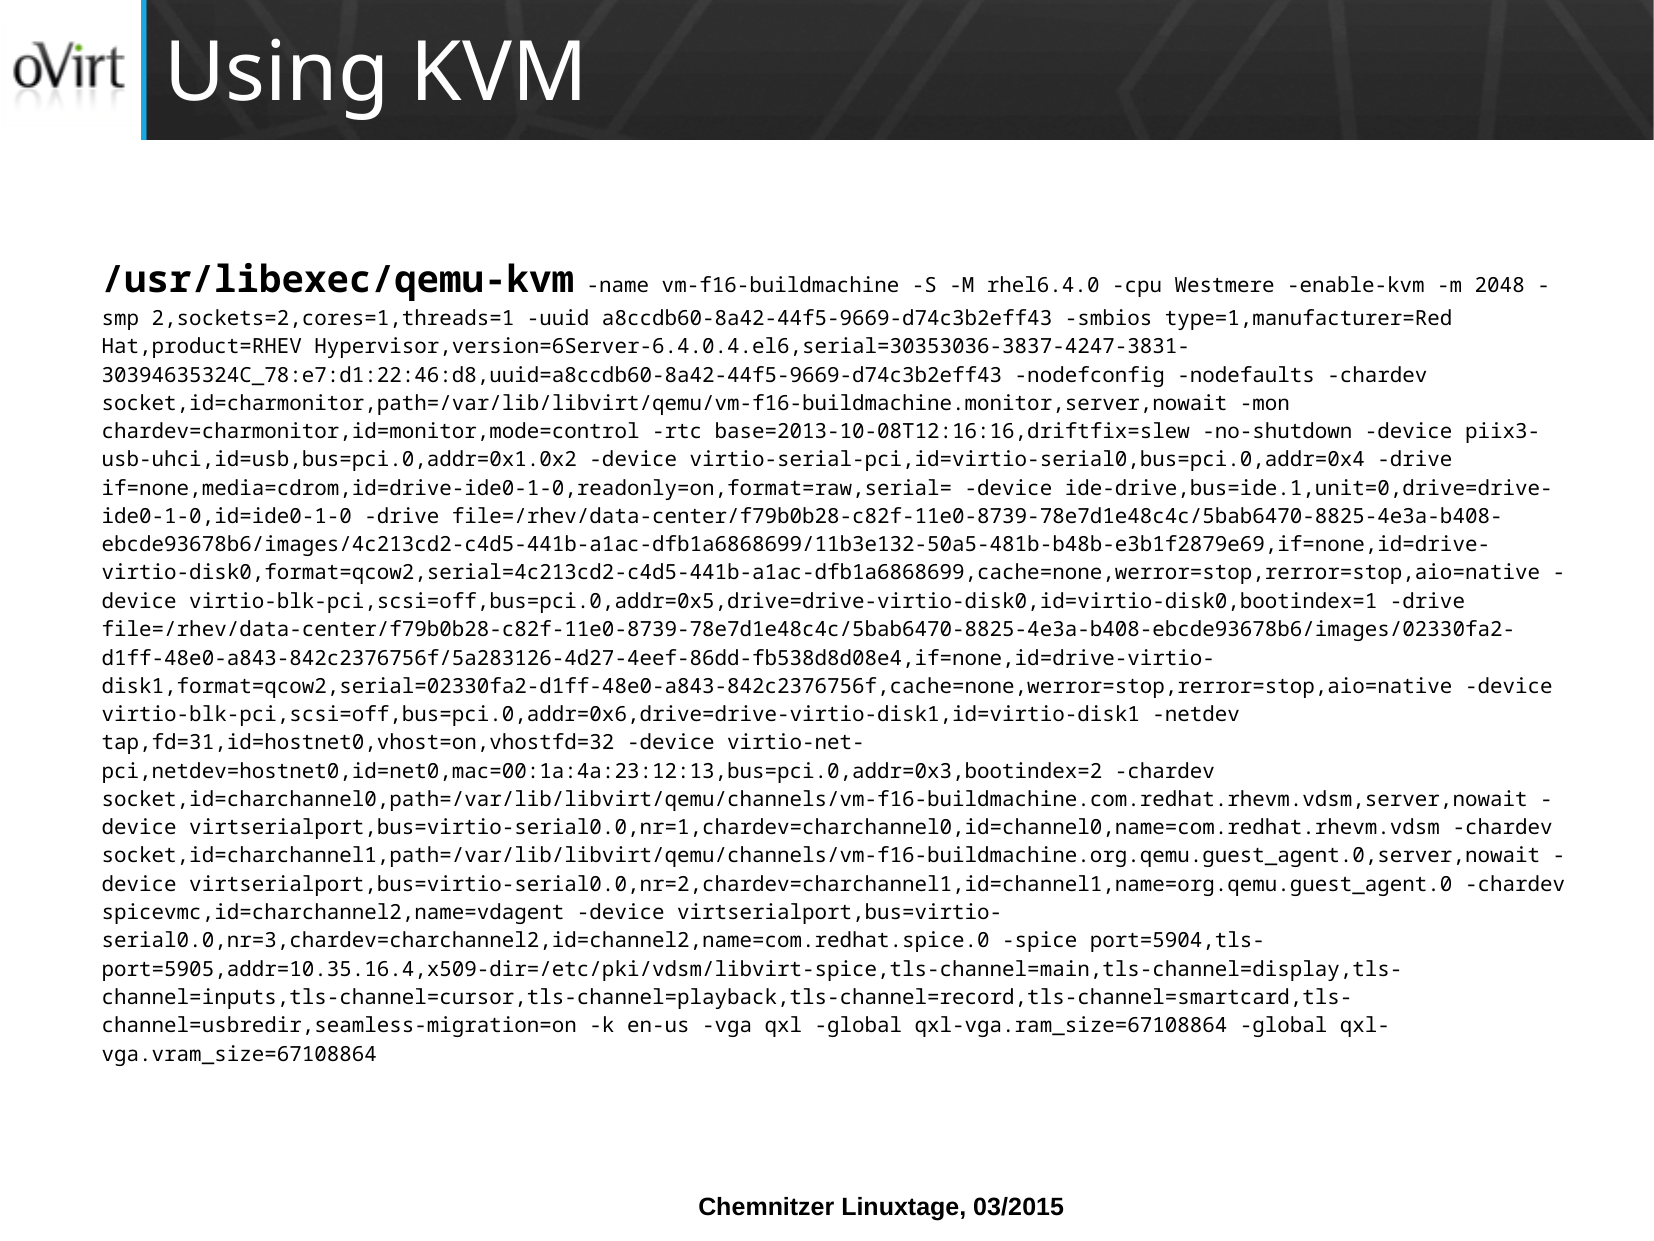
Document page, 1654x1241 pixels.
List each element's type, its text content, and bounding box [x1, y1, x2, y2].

picture [0, 0, 1654, 140]
text_box /usr/libexec/qemu-kvm -name vm-f16-buildmachine -S -M rhel6.4.0 -cpu Westmere -enable-kvm -m 2048 -smp 2,sockets=2,cores=1,threads=1 -uuid a8ccdb60-8a42-44f5-9669-d74c3b2eff43 -smbios type=1,manufacturer=Red Hat,product=RHEV Hypervisor,version=6Server-6.4.0.4.el6,serial=30353036-3837-4247-3831-30394635324C_78:e7:d1:22:46:d8,uuid=a8ccdb60-8a42-44f5-9669-d74c3b2eff43 -nodefconfig -nodefaults -chardev socket,id=charmonitor,path=/var/lib/libvirt/qemu/vm-f16-buildmachine.monitor,server,nowait -mon chardev=charmonitor,id=monitor,mode=control -rtc base=2013-10-08T12:16:16,driftfix=slew -no-shutdown -device piix3-usb-uhci,id=usb,bus=pci.0,addr=0x1.0x2 -device virtio-serial-pci,id=virtio-serial0,bus=pci.0,addr=0x4 -drive if=none,media=cdrom,id=drive-ide0-1-0,readonly=on,format=raw,serial= -device ide-drive,bus=ide.1,unit=0,drive=drive-ide0-1-0,id=ide0-1-0 -drive file=/rhev/data-center/f79b0b28-c82f-11e0-8739-78e7d1e48c4c/5bab6470-8825-4e3a-b408-ebcde93678b6/images/4c213cd2-c4d5-441b-a1ac-dfb1a6868699/11b3e132-50a5-481b-b48b-e3b1f2879e69,if=none,id=drive-virtio-disk0,format=qcow2,serial=4c213cd2-c4d5-441b-a1ac-dfb1a6868699,cache=none,werror=stop,rerror=stop,aio=native -device virtio-blk-pci,scsi=off,bus=pci.0,addr=0x5,drive=drive-virtio-disk0,id=virtio-disk0,bootindex=1 -drive file=/rhev/data-center/f79b0b28-c82f-11e0-8739-78e7d1e48c4c/5bab6470-8825-4e3a-b408-ebcde93678b6/images/02330fa2-d1ff-48e0-a843-842c2376756f/5a283126-4d27-4eef-86dd-fb538d8d08e4,if=none,id=drive-virtio-disk1,format=qcow2,serial=02330fa2-d1ff-48e0-a843-842c2376756f,cache=none,werror=stop,rerror=stop,aio=native -device virtio-blk-pci,scsi=off,bus=pci.0,addr=0x6,drive=drive-virtio-disk1,id=virtio-disk1 -netdev tap,fd=31,id=hostnet0,vhost=on,vhostfd=32 -device virtio-net-pci,netdev=hostnet0,id=net0,mac=00:1a:4a:23:12:13,bus=pci.0,addr=0x3,bootindex=2 -chardev socket,id=charchannel0,path=/var/lib/libvirt/qemu/channels/vm-f16-buildmachine.com.redhat.rhevm.vdsm,server,nowait -device virtserialport,bus=virtio-serial0.0,nr=1,chardev=charchannel0,id=channel0,name=com.redhat.rhevm.vdsm -chardev socket,id=charchannel1,path=/var/lib/libvirt/qemu/channels/vm-f16-buildmachine.org.qemu.guest_agent.0,server,nowait -device virtserialport,bus=virtio-serial0.0,nr=2,chardev=charchannel1,id=channel1,name=org.qemu.guest_agent.0 -chardev spicevmc,id=charchannel2,name=vdagent -device virtserialport,bus=virtio-serial0.0,nr=3,chardev=charchannel2,id=channel2,name=com.redhat.spice.0 -spice port=5904,tls-port=5905,addr=10.35.16.4,x509-dir=/etc/pki/vdsm/libvirt-spice,tls-channel=main,tls-channel=display,tls-channel=inputs,tls-channel=cursor,tls-channel=playback,tls-channel=record,tls-channel=smartcard,tls-channel=usbredir,seamless-migration=on -k en-us -vga qxl -global qxl-vga.ram_size=67108864 -global qxl-vga.vram_size=67108864 [86, 244, 1591, 1126]
title Using KVM [164, 18, 1653, 119]
